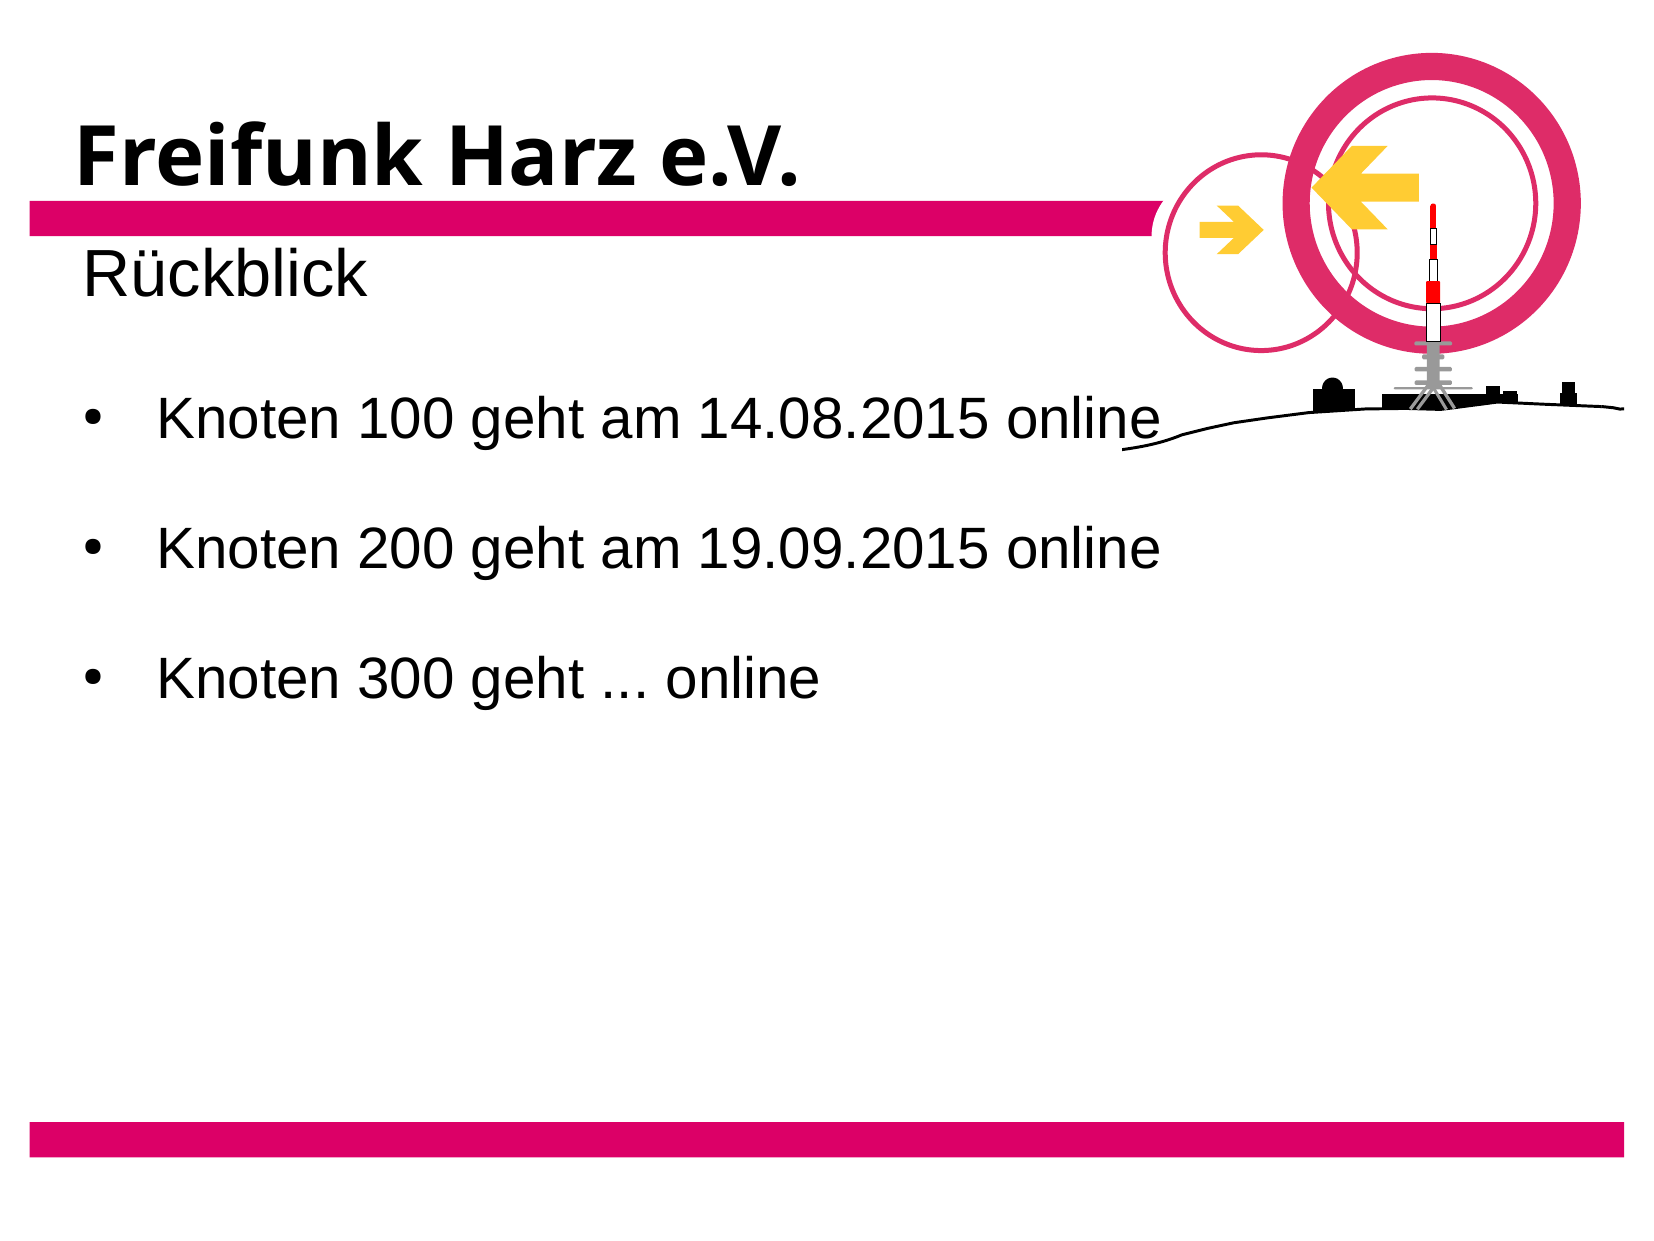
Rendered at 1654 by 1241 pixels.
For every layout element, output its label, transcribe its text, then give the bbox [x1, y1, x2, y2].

text_box Rückblick Knoten 100 geht am 14.08.2015 online Knoten 200 geht am 19.09.2015 online Knoten 300 geht ... online [82, 236, 1625, 1123]
